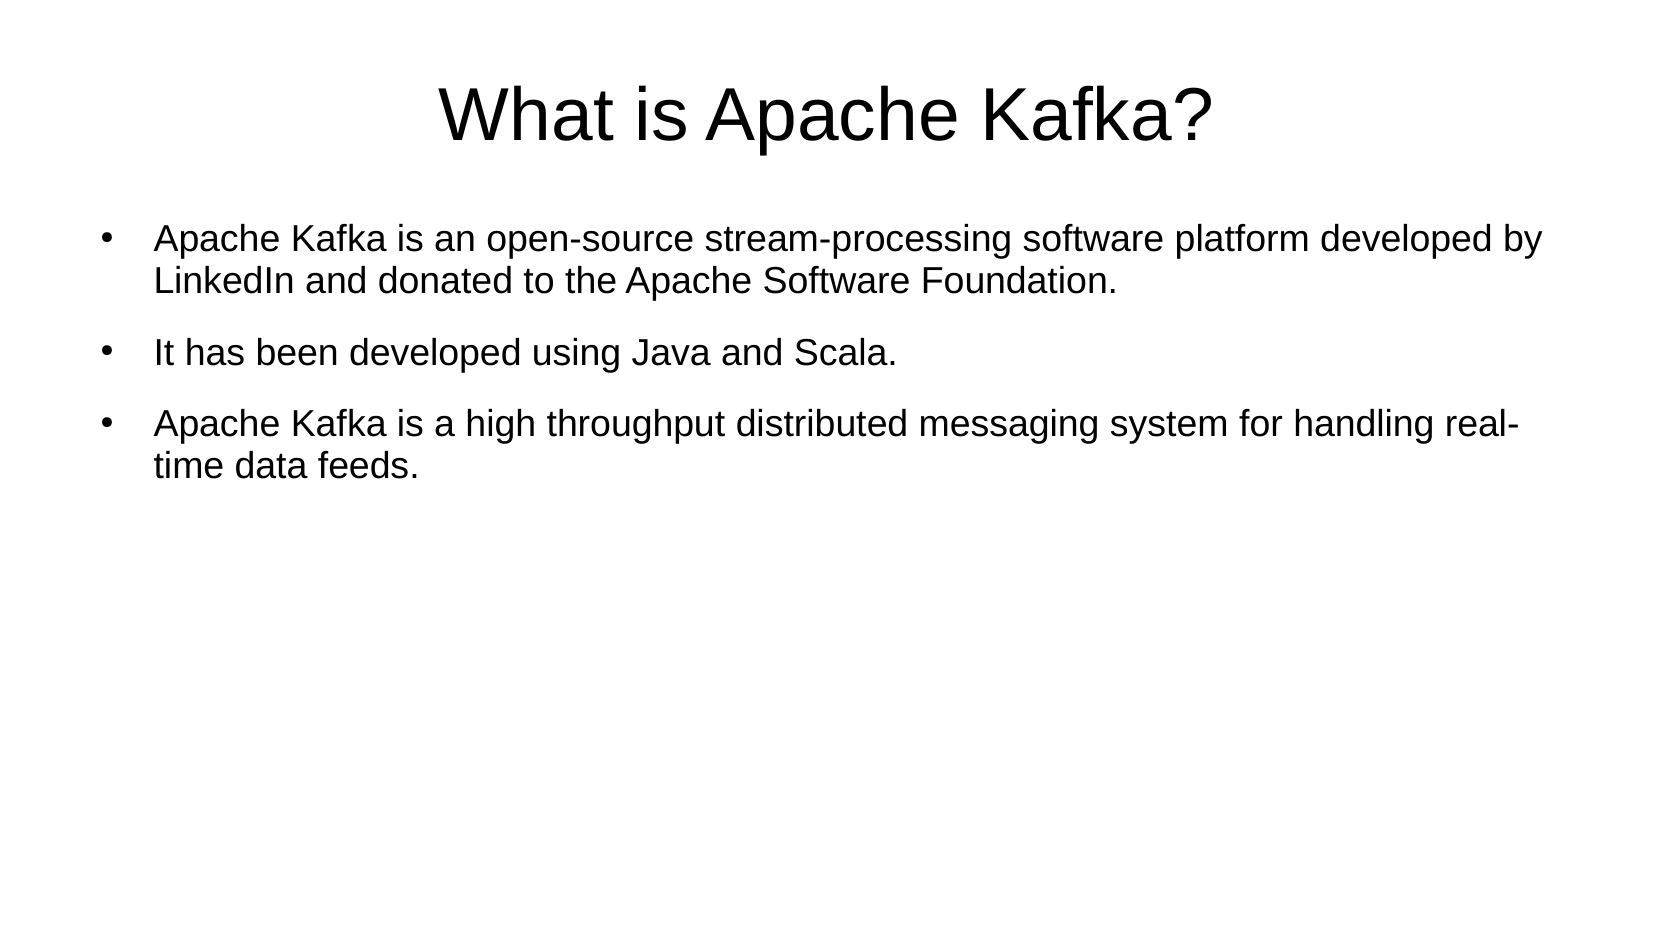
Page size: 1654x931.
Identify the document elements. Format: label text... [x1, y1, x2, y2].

list Apache Kafka is an open-source stream-processing software platform developed by LinkedIn and donated to the Apache Software Foundation. It has been developed using Java and Scala. Apache Kafka is a high throughput distributed messaging system for handling real-time data feeds. [82, 217, 1571, 758]
title What is Apache Kafka? [82, 37, 1571, 193]
